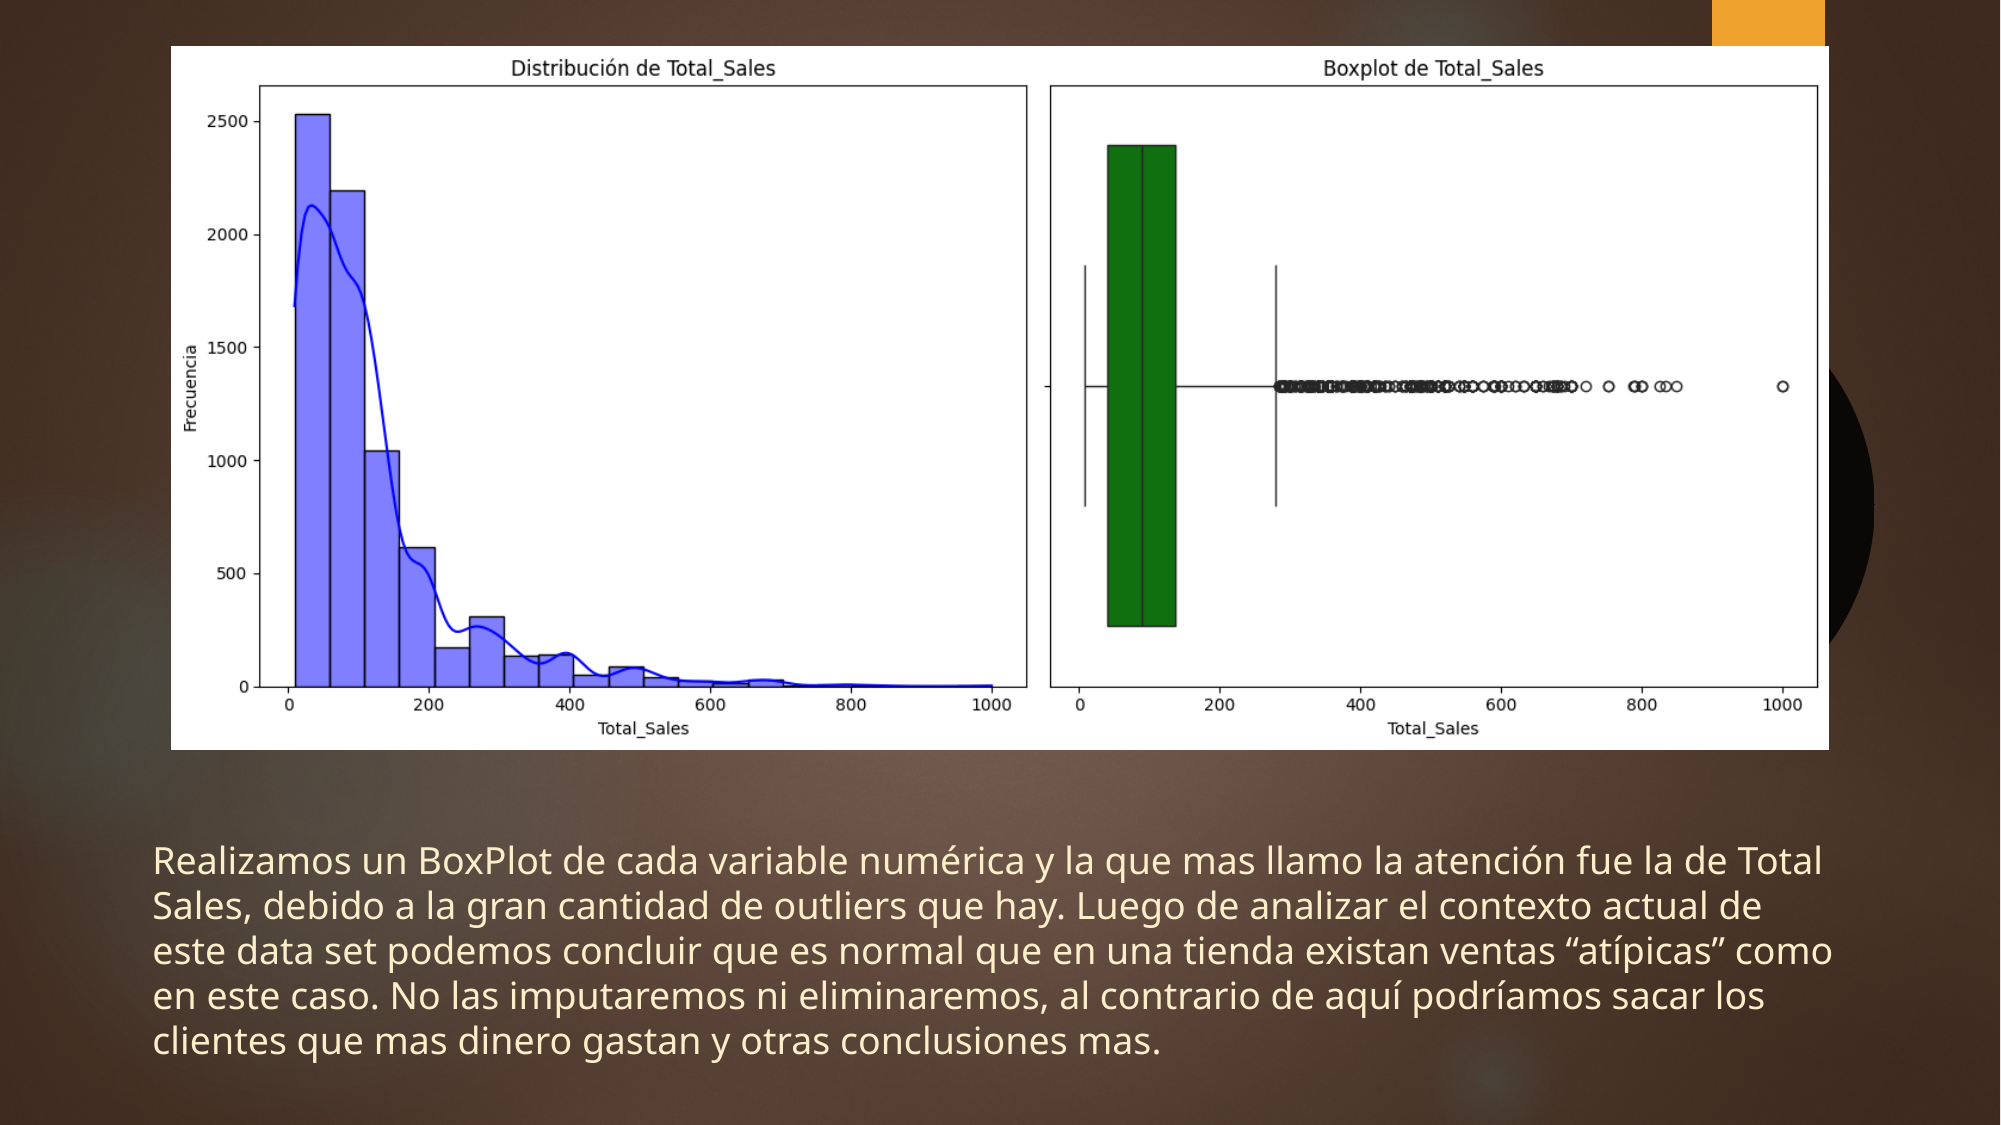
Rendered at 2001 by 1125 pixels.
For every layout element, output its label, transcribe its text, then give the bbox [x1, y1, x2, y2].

title Realizamos un BoxPlot de cada variable numérica y la que mas llamo la atención fue la de Total Sales, debido a la gran cantidad de outliers que hay. Luego de analizar el contexto actual de este data set podemos concluir que es normal que en una tienda existan ventas “atípicas” como en este caso. No las imputaremos ni eliminaremos, al contrario de aquí podríamos sacar los clientes que mas dinero gastan y otras conclusiones mas. [137, 829, 1863, 1047]
picture [171, 46, 1829, 750]
